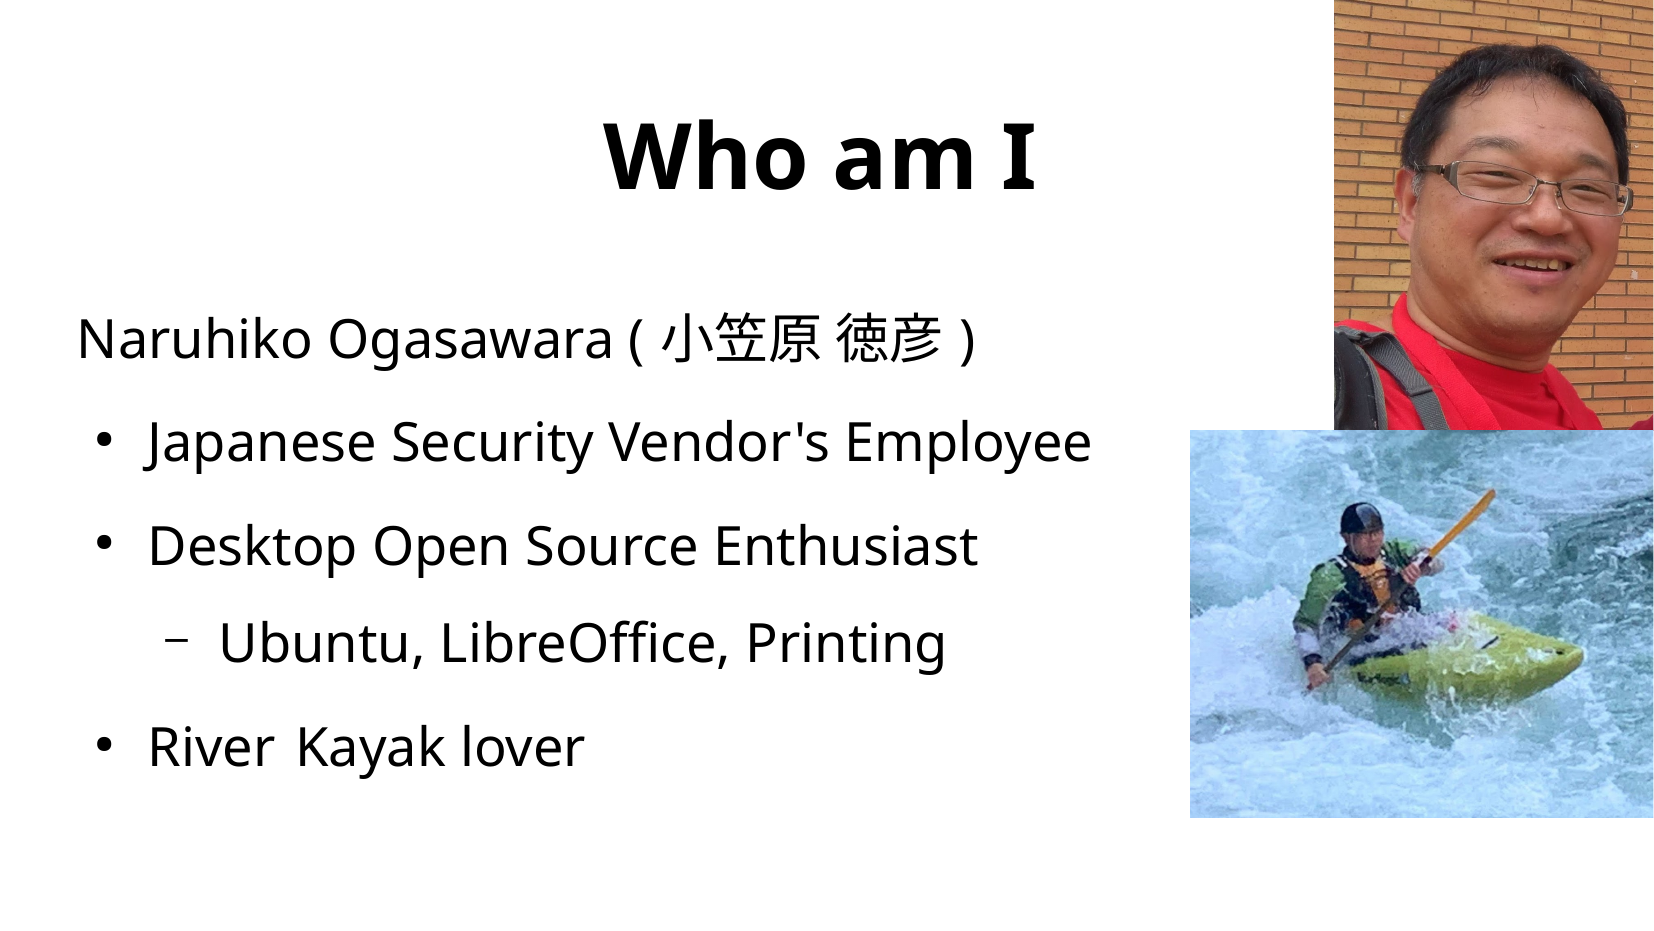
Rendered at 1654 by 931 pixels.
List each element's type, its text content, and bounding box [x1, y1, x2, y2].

picture [1190, 0, 1654, 818]
list Naruhiko Ogasawara (小笠原 徳彦) Japanese Security Vendor's Employee Desktop Open Source Enthusiast Ubuntu, LibreOffice, Printing River Kayak lover [76, 295, 1182, 835]
title Who am I [76, 76, 1334, 233]
